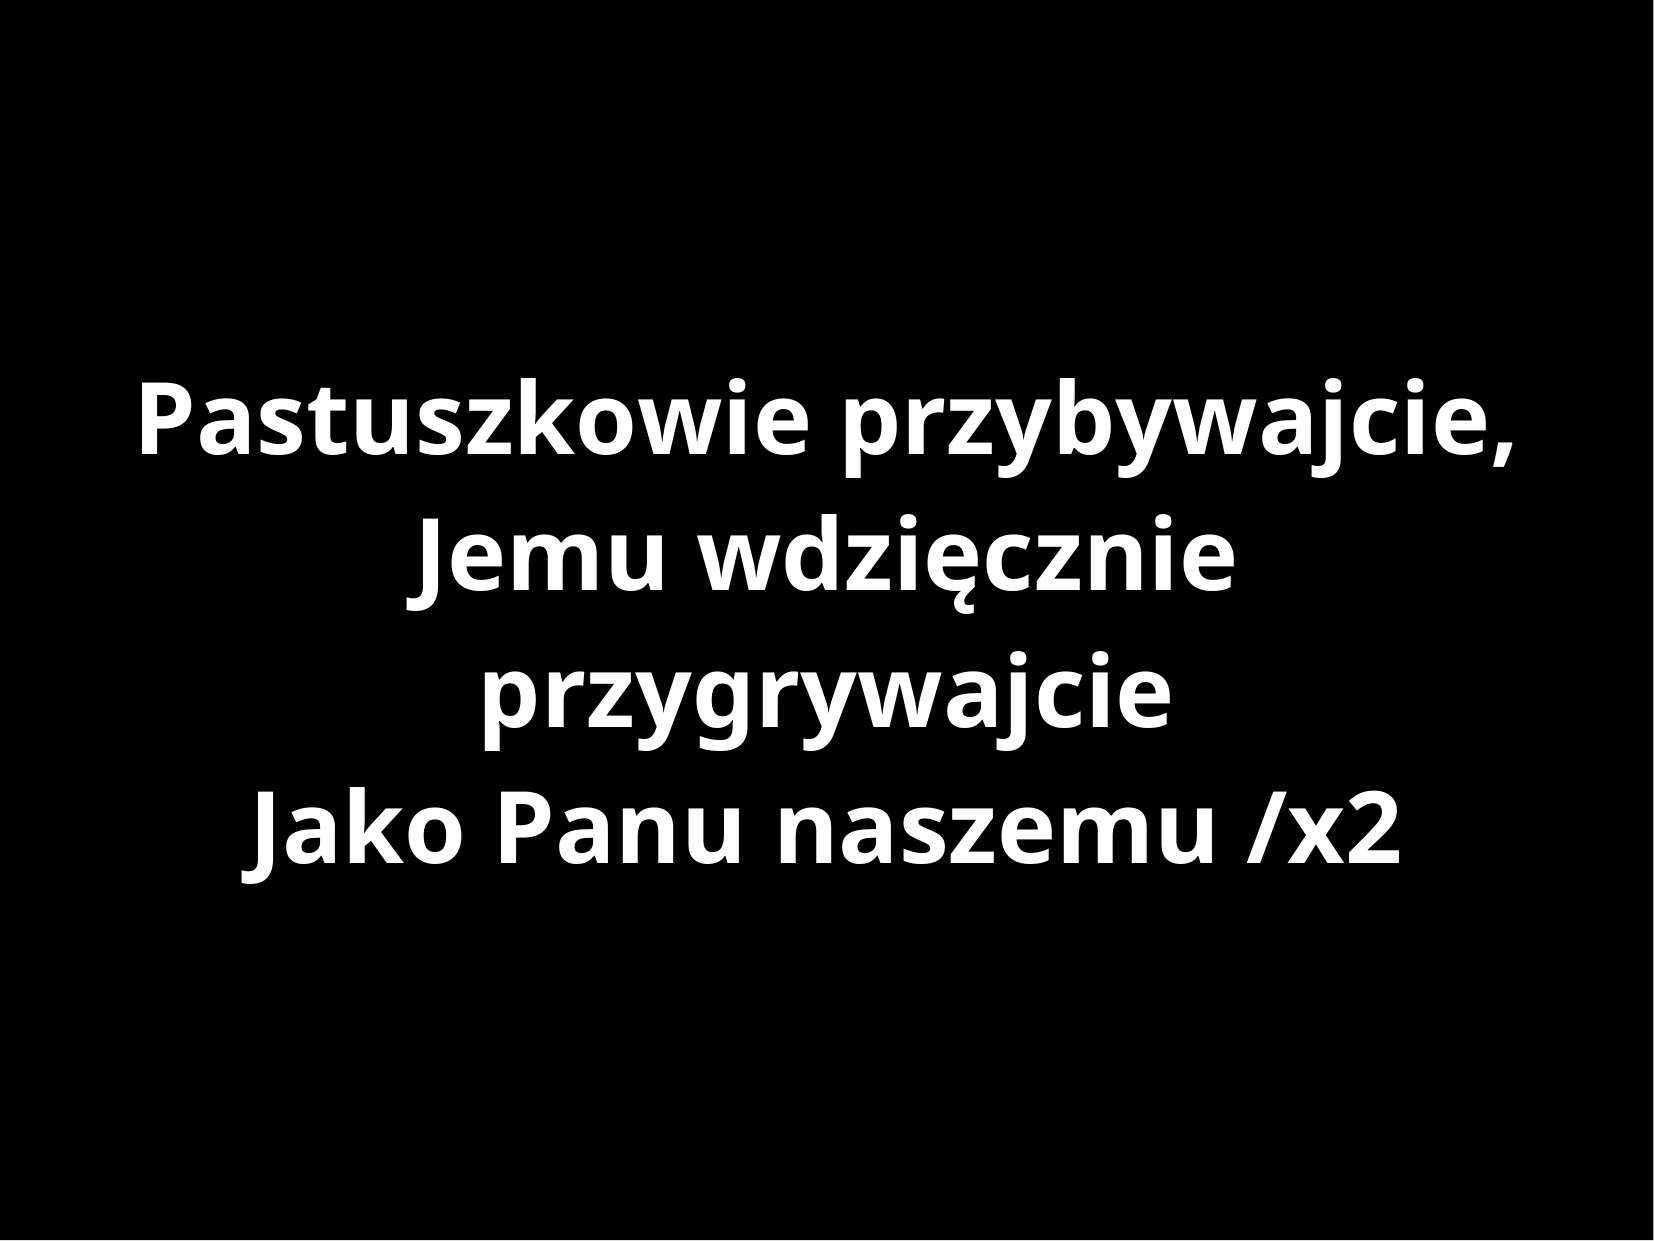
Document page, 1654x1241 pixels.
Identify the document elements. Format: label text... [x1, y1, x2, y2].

title Pastuszkowie przybywajcie, Jemu wdzięcznie przygrywajcie Jako Panu naszemu /x2 [0, 0, 1654, 1241]
